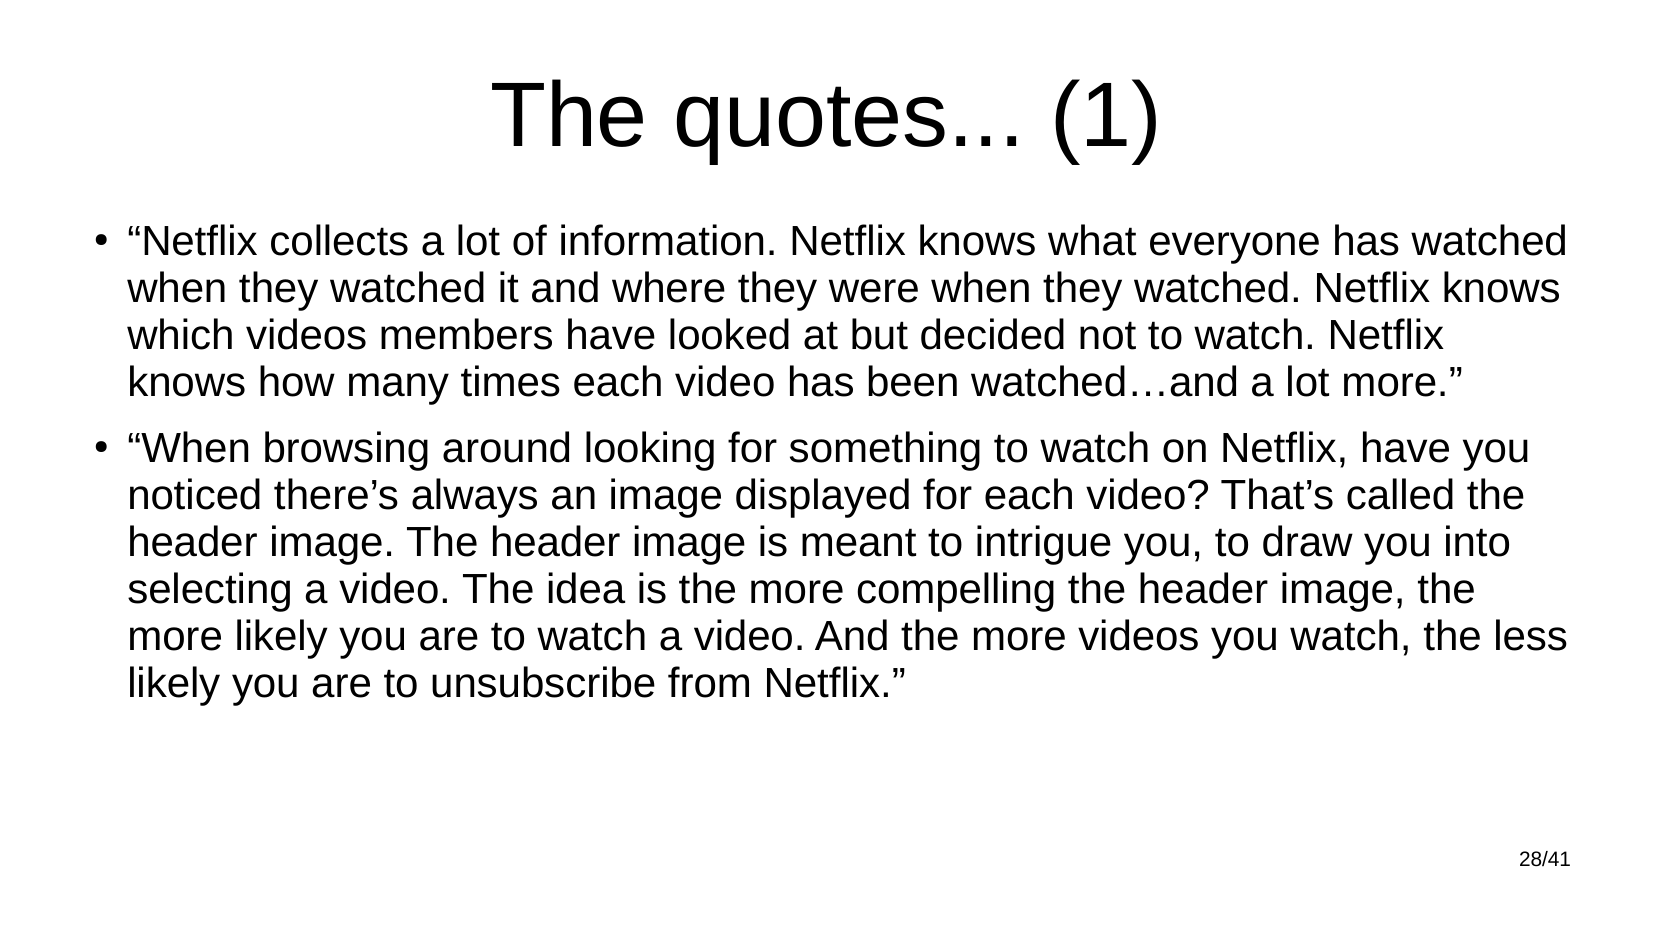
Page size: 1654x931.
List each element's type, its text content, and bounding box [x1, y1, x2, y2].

list “Netflix collects a lot of information. Netflix knows what everyone has watched when they watched it and where they were when they watched. Netflix knows which videos members have looked at but decided not to watch. Netflix knows how many times each video has been watched…and a lot more.” “When browsing around looking for something to watch on Netflix, have you noticed there’s always an image displayed for each video? That’s called the header image. The header image is meant to intrigue you, to draw you into selecting a video. The idea is the more compelling the header image, the more likely you are to watch a video. And the more videos you watch, the less likely you are to unsubscribe from Netflix.” [82, 217, 1571, 758]
title The quotes... (1) [82, 37, 1571, 193]
